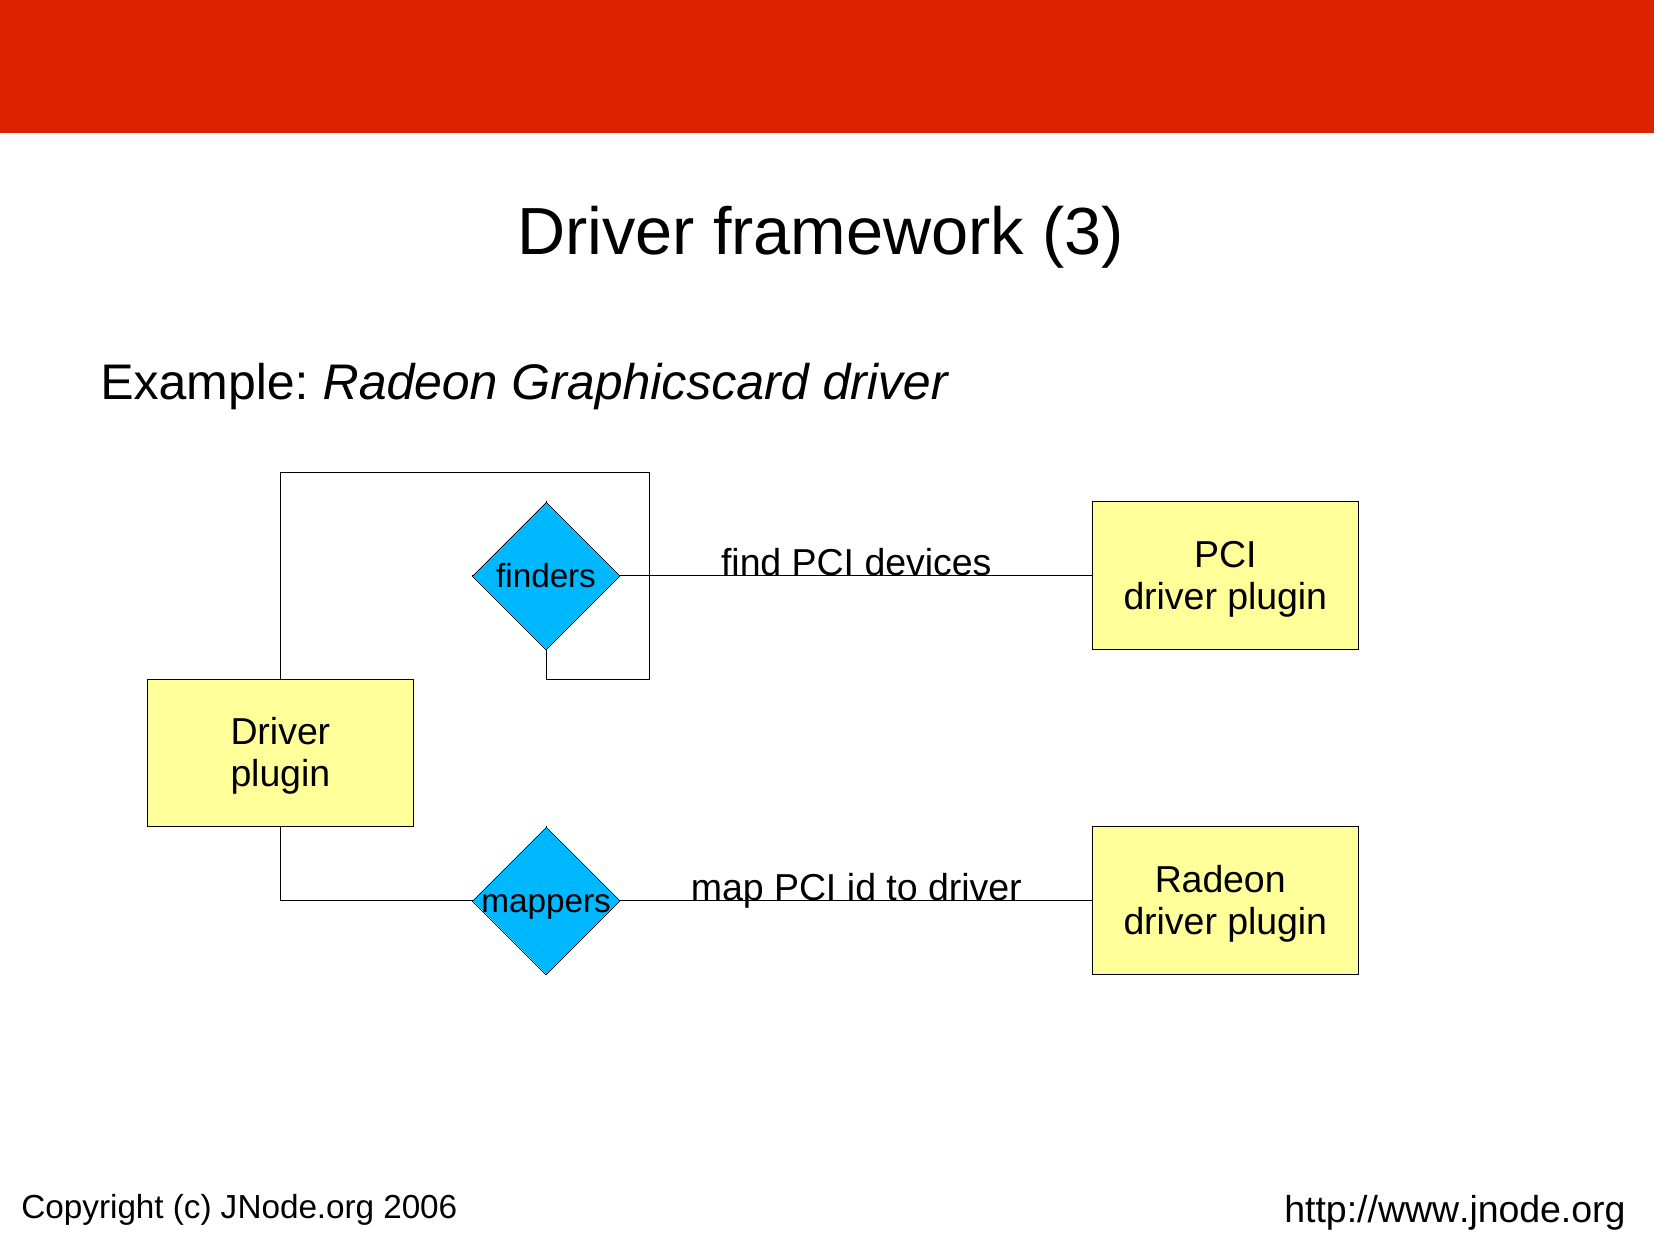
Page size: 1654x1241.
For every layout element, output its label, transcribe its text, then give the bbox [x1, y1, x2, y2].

list Example: Radeon Graphicscard driver [82, 354, 1571, 1094]
title Driver framework (3) [76, 147, 1565, 316]
